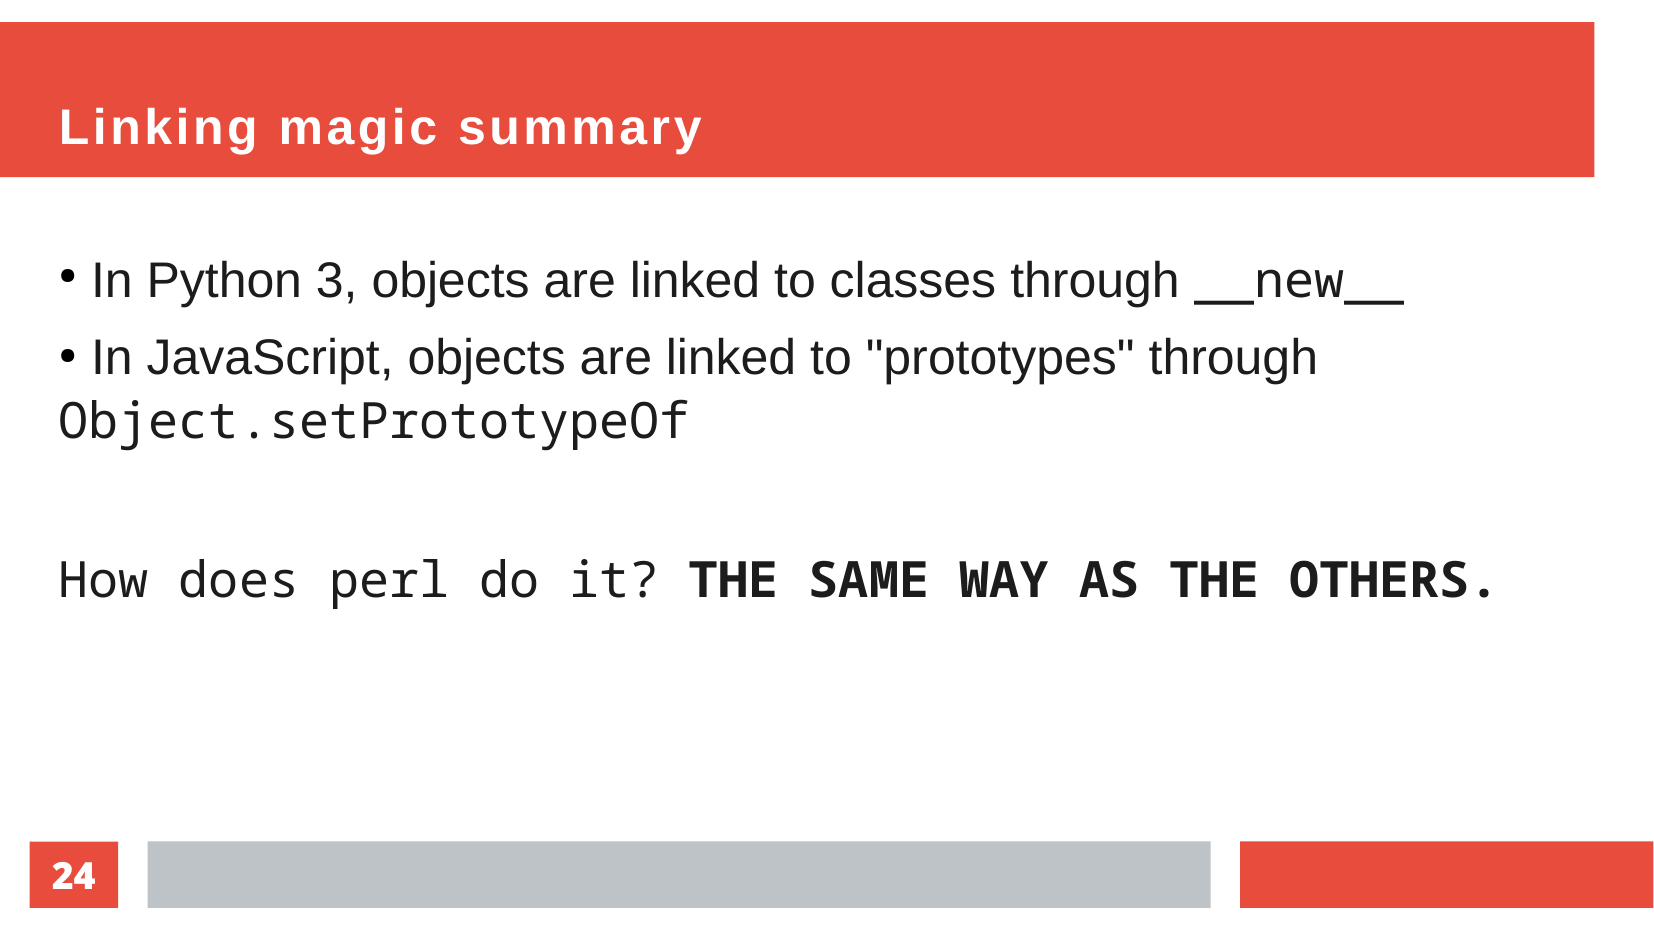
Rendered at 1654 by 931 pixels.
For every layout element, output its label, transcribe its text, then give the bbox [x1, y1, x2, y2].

title Linking magic summary [59, 44, 1595, 156]
list In Python 3, objects are linked to classes through __new__ In JavaScript, objects are linked to "prototypes" through Object.setPrototypeOf [59, 243, 1565, 519]
list How does perl do it? THE SAME WAY AS THE OTHERS. [59, 544, 1565, 819]
